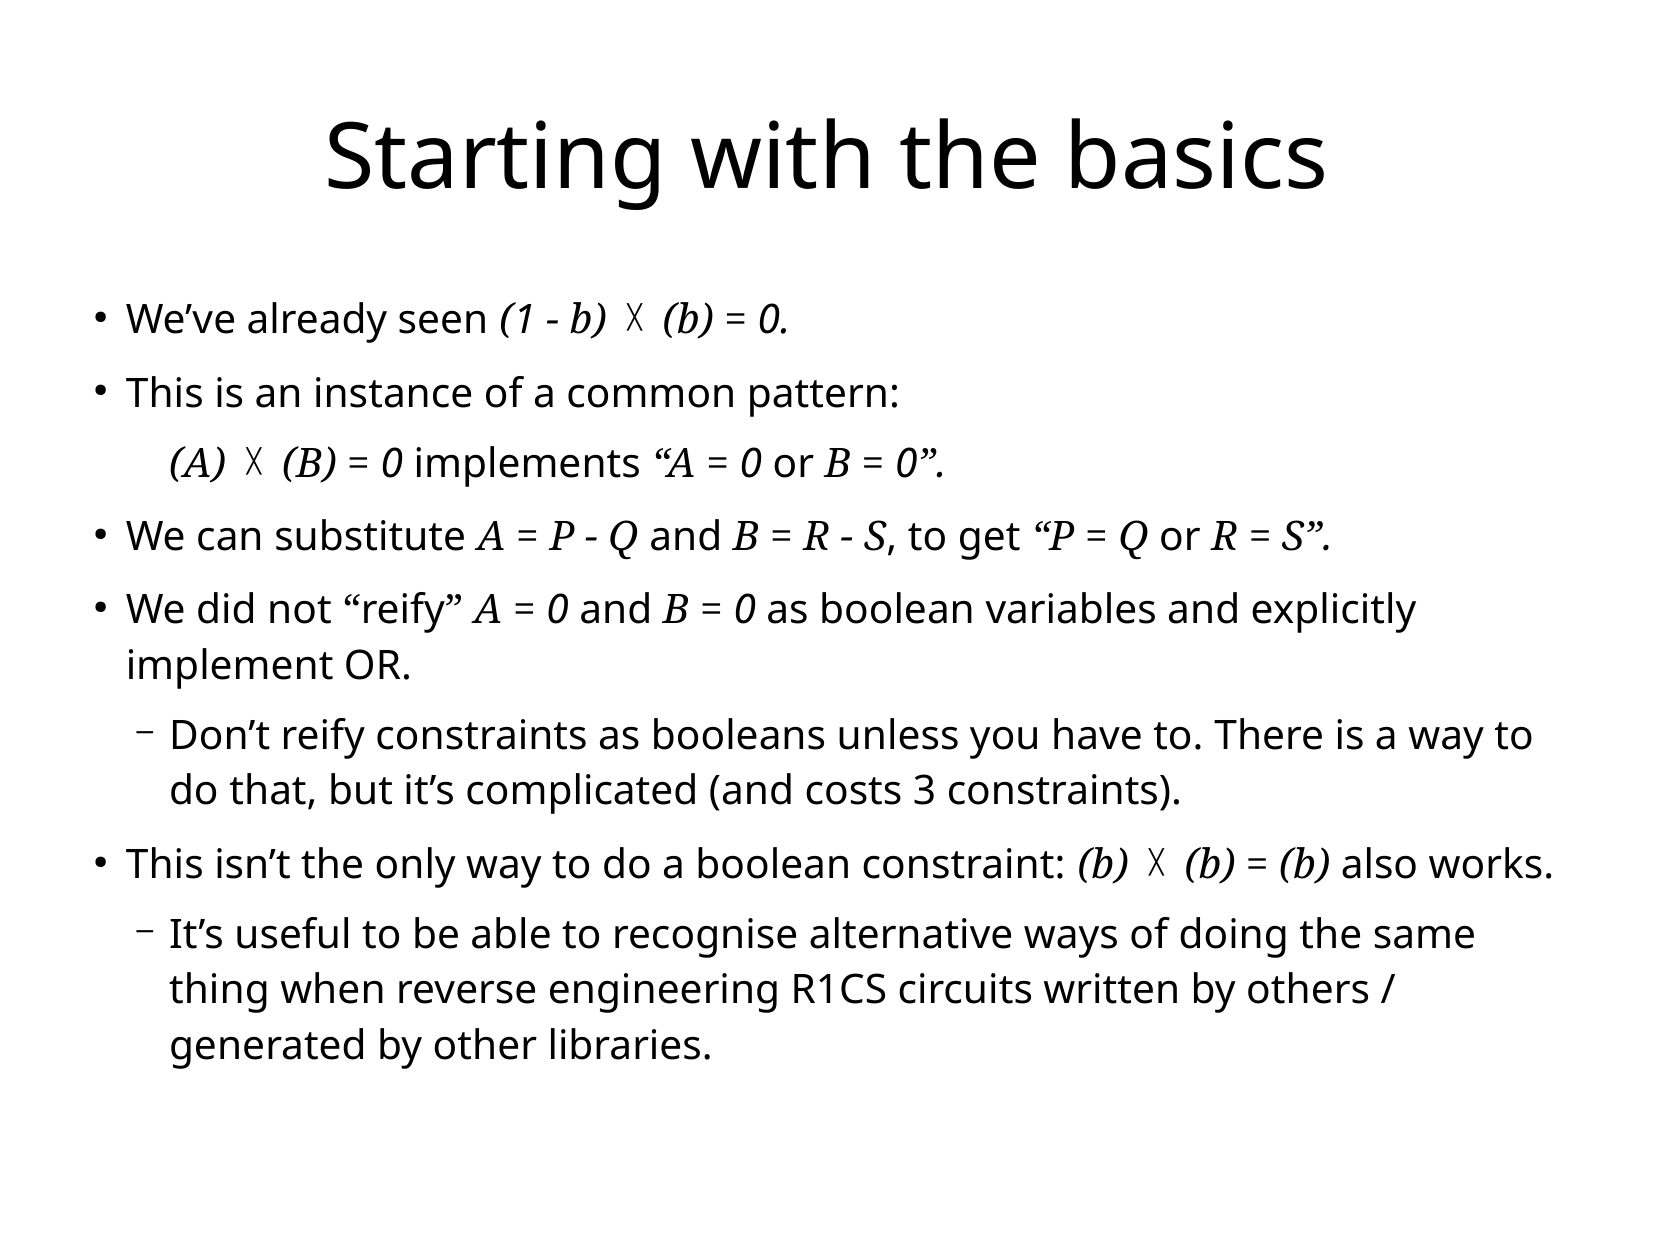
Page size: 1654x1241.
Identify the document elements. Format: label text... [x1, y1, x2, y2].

list We’ve already seen (1 - b) ╳ (b) = 0. This is an instance of a common pattern: (A) ╳ (B) = 0 implements “A = 0 or B = 0”. We can substitute A = P - Q and B = R - S, to get “P = Q or R = S”. We did not “reify” A = 0 and B = 0 as boolean variables and explicitly implement OR. Don’t reify constraints as booleans unless you have to. There is a way to do that, but it’s complicated (and costs 3 constraints). This isn’t the only way to do a boolean constraint: (b) ╳ (b) = (b) also works. It’s useful to be able to recognise alternative ways of doing the same thing when reverse engineering R1CS circuits written by others / generated by other libraries. [82, 290, 1571, 1111]
title Starting with the basics [82, 49, 1571, 257]
